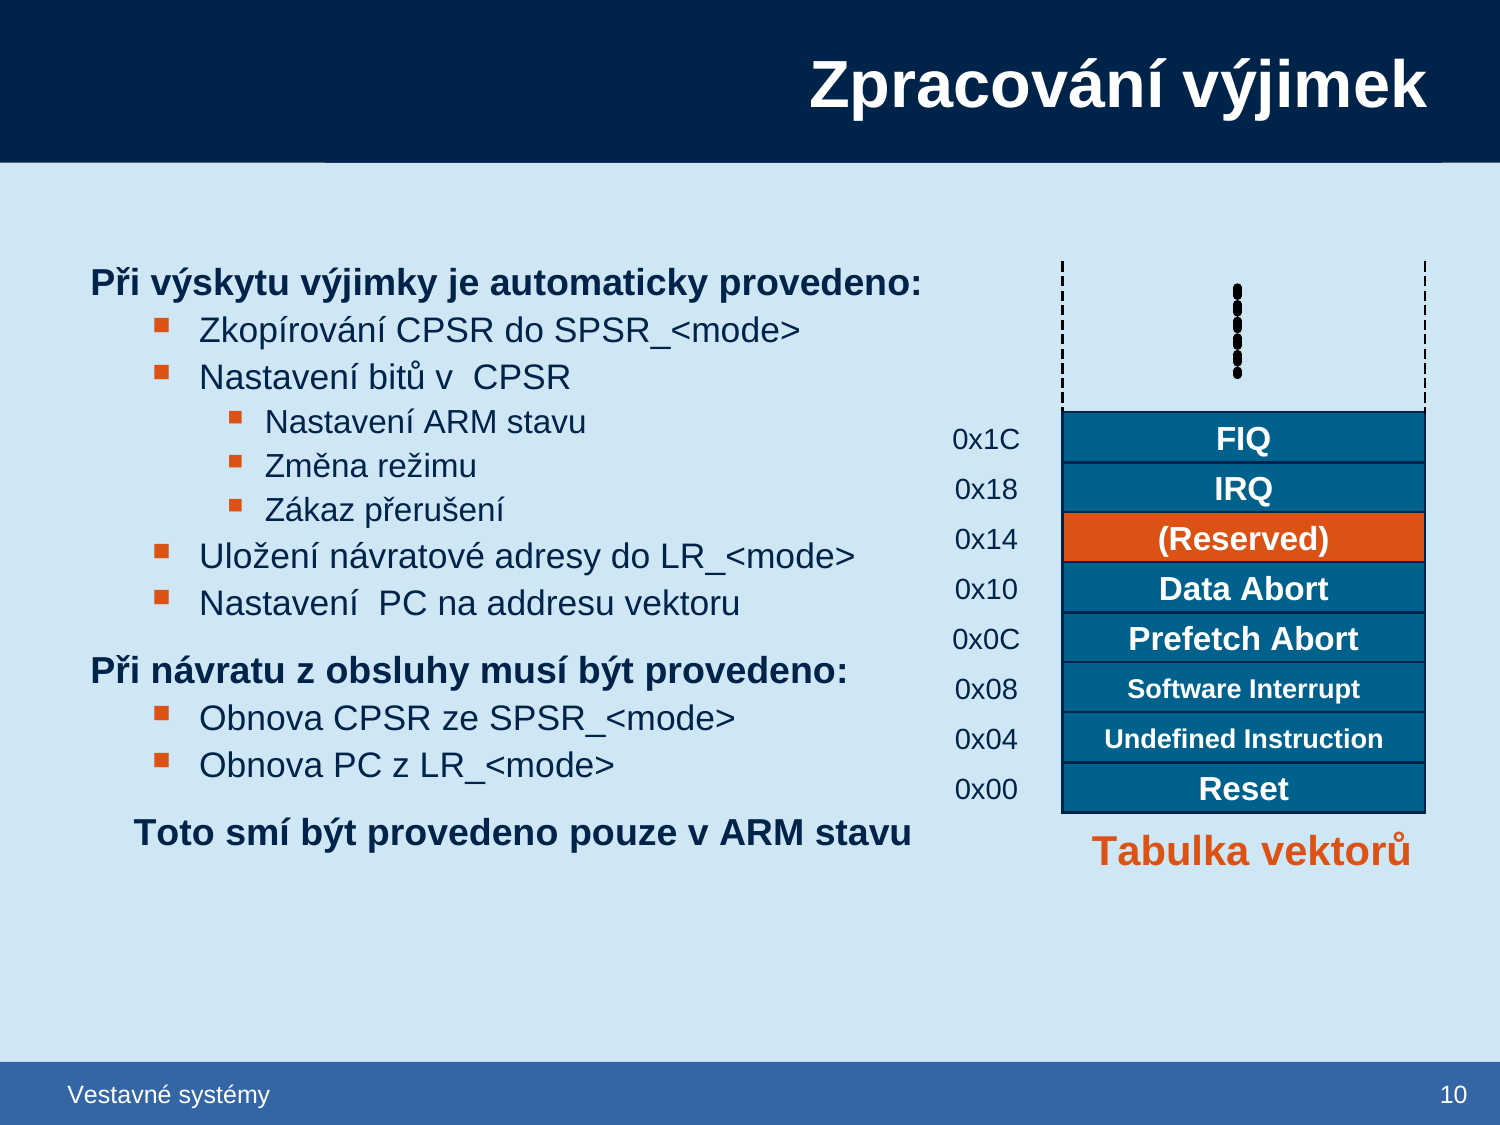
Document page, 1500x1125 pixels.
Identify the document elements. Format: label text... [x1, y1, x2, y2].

text_box Undefined Instruction [1062, 712, 1426, 762]
text_box 0x08 [937, 662, 1036, 712]
text_box 0x04 [937, 712, 1036, 762]
text_box Prefetch Abort [1062, 612, 1426, 662]
text_box 0x10 [937, 562, 1036, 612]
text_box Reset [1062, 762, 1426, 813]
text_box (Reserved) [1062, 512, 1426, 562]
text_box Software Interrupt [1062, 662, 1426, 712]
list Při výskytu výjimky je automaticky provedeno: Zkopírování CPSR do SPSR_<mode> Nastavení bitů v CPSR Nastavení ARM stavu Změna režimu Zákaz přerušení Uložení návratové adresy do LR_<mode> Nastavení PC na addresu vektoru Při návratu z obsluhy musí být provedeno: Obnova CPSR ze SPSR_<mode> Obnova PC z LR_<mode> Toto smí být provedeno pouze v ARM stavu [62, 249, 1447, 1001]
text_box 0x14 [937, 512, 1036, 562]
text_box 0x18 [937, 462, 1036, 512]
text_box FIQ [1062, 412, 1426, 462]
text_box 0x00 [937, 762, 1036, 813]
title Zpracování výjimek [324, 0, 1443, 163]
text_box 0x0C [937, 612, 1036, 662]
text_box Data Abort [1062, 562, 1426, 612]
text_box 0x1C [937, 412, 1036, 462]
text_box IRQ [1062, 462, 1426, 512]
